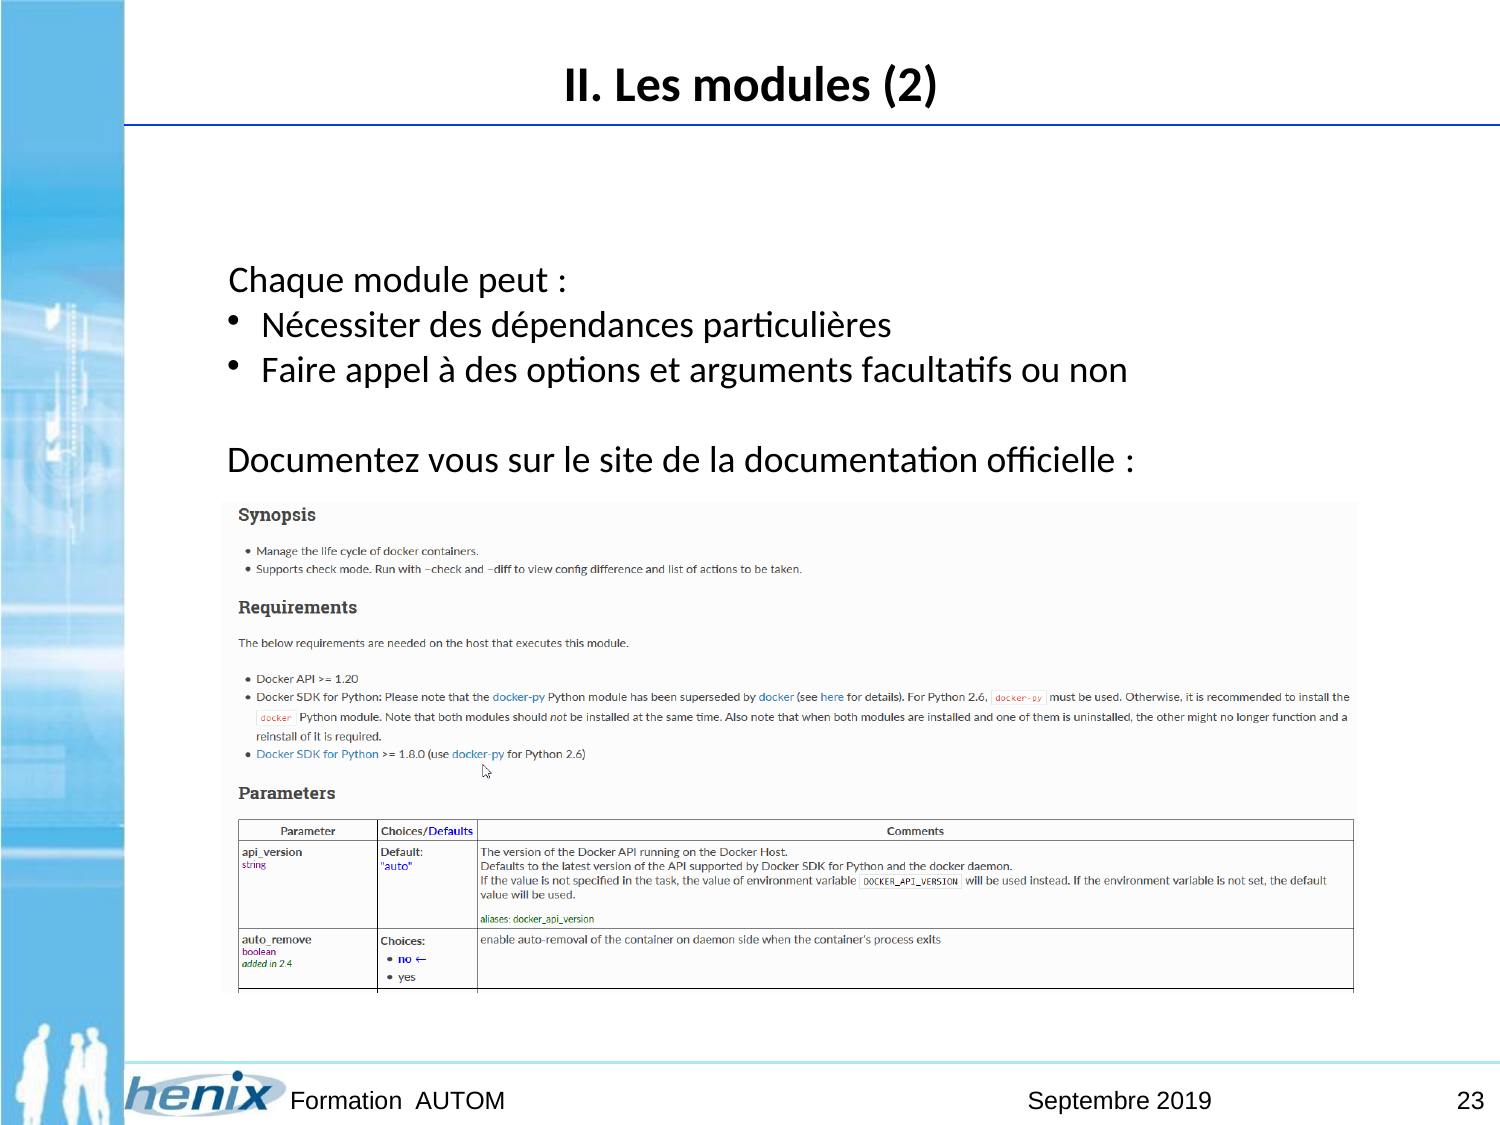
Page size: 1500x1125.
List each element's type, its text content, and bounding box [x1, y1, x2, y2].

text_box Formation AUTOM [288, 1084, 507, 1115]
text_box Septembre 2019 [1025, 1084, 1300, 1115]
text_box Chaque module peut : Nécessiter des dépendances particulières Faire appel à des options et arguments facultatifs ou non Documentez vous sur le site de la documentation officielle : [212, 247, 1441, 488]
text_box II. Les modules (2) [138, 50, 1363, 112]
text_box [123, 1070, 287, 1117]
picture [0, 0, 126, 1125]
picture [221, 502, 1359, 993]
text_box <numéro> [1452, 1084, 1490, 1115]
